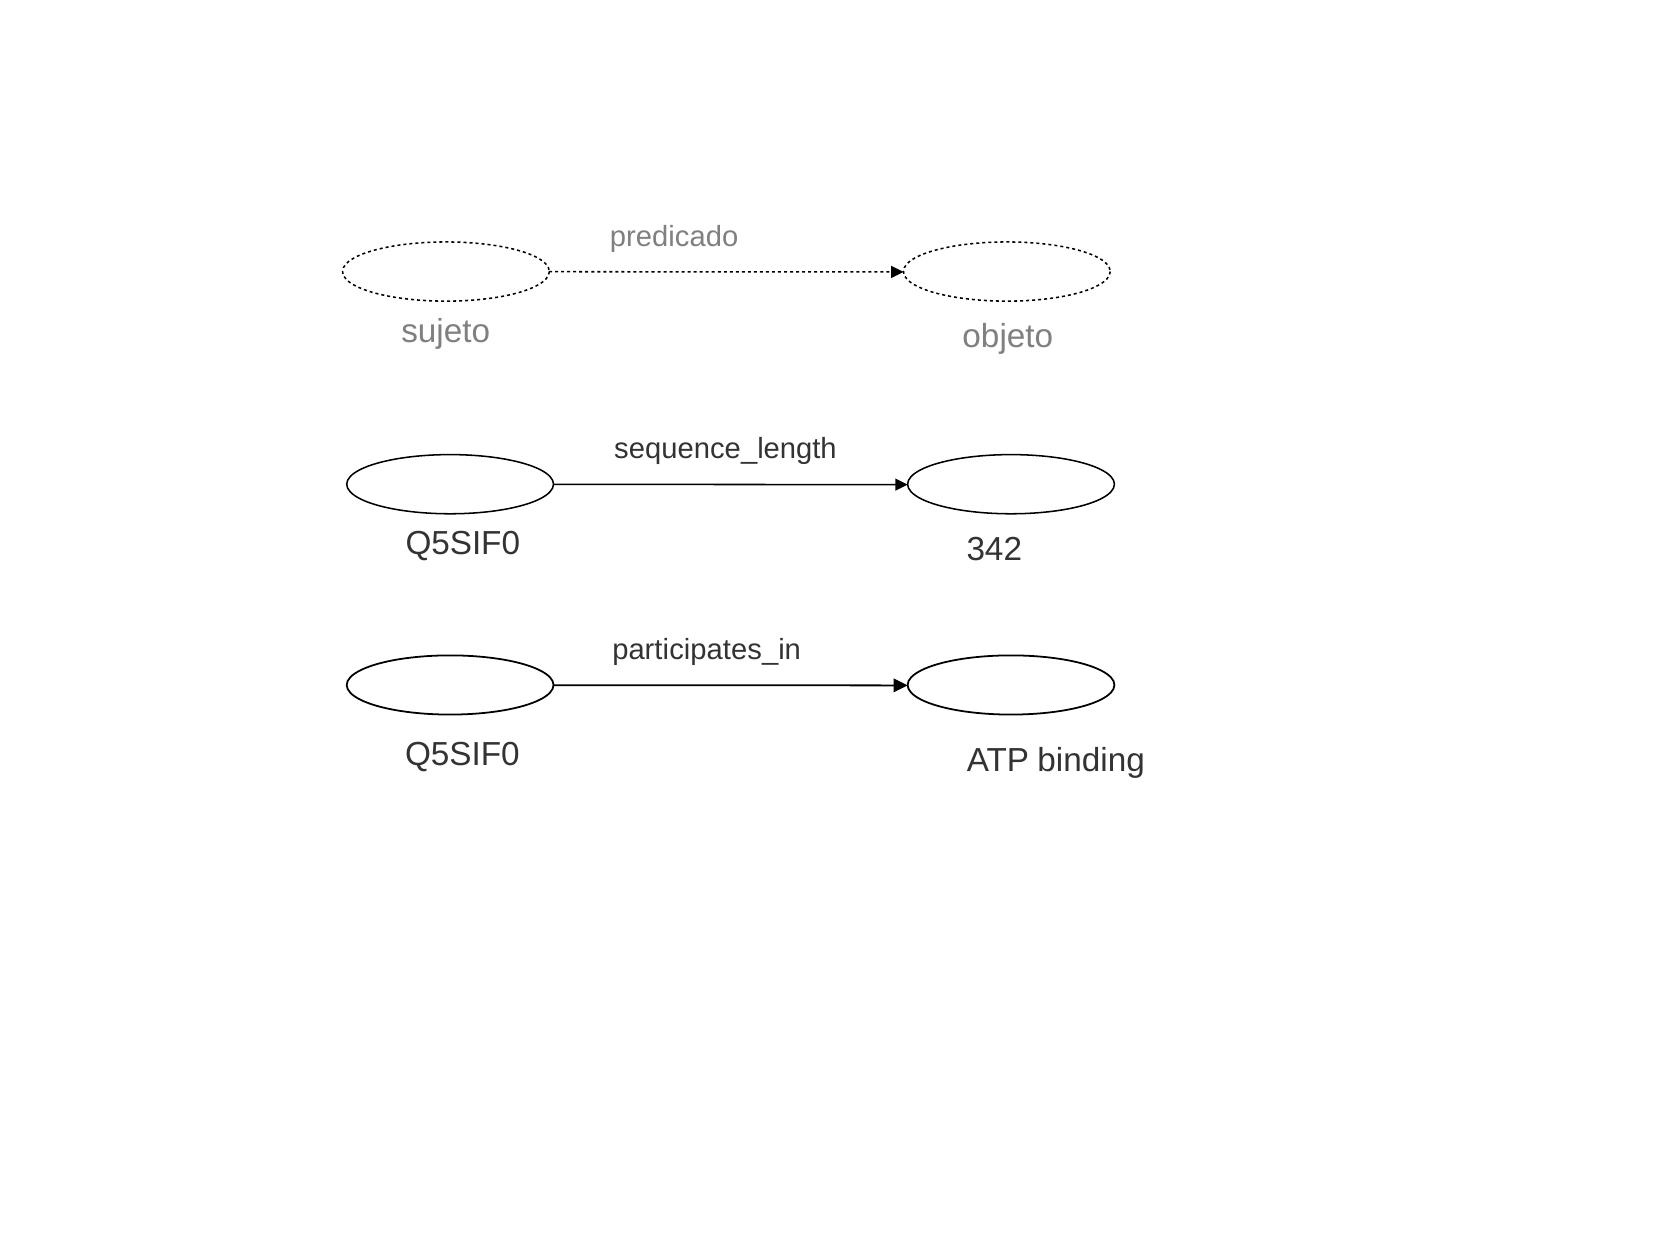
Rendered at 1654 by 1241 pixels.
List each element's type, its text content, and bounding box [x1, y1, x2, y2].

text_box ATP binding [966, 735, 1204, 784]
text_box sujeto [401, 301, 530, 361]
text_box objeto [962, 312, 1091, 361]
text_box participates_in [612, 625, 849, 674]
text_box Q5SIF0 [405, 724, 533, 784]
text_box Q5SIF0 [405, 513, 534, 573]
text_box 342 [966, 525, 1095, 573]
text_box sequence_length [614, 425, 904, 473]
text_box predicado [609, 212, 899, 261]
